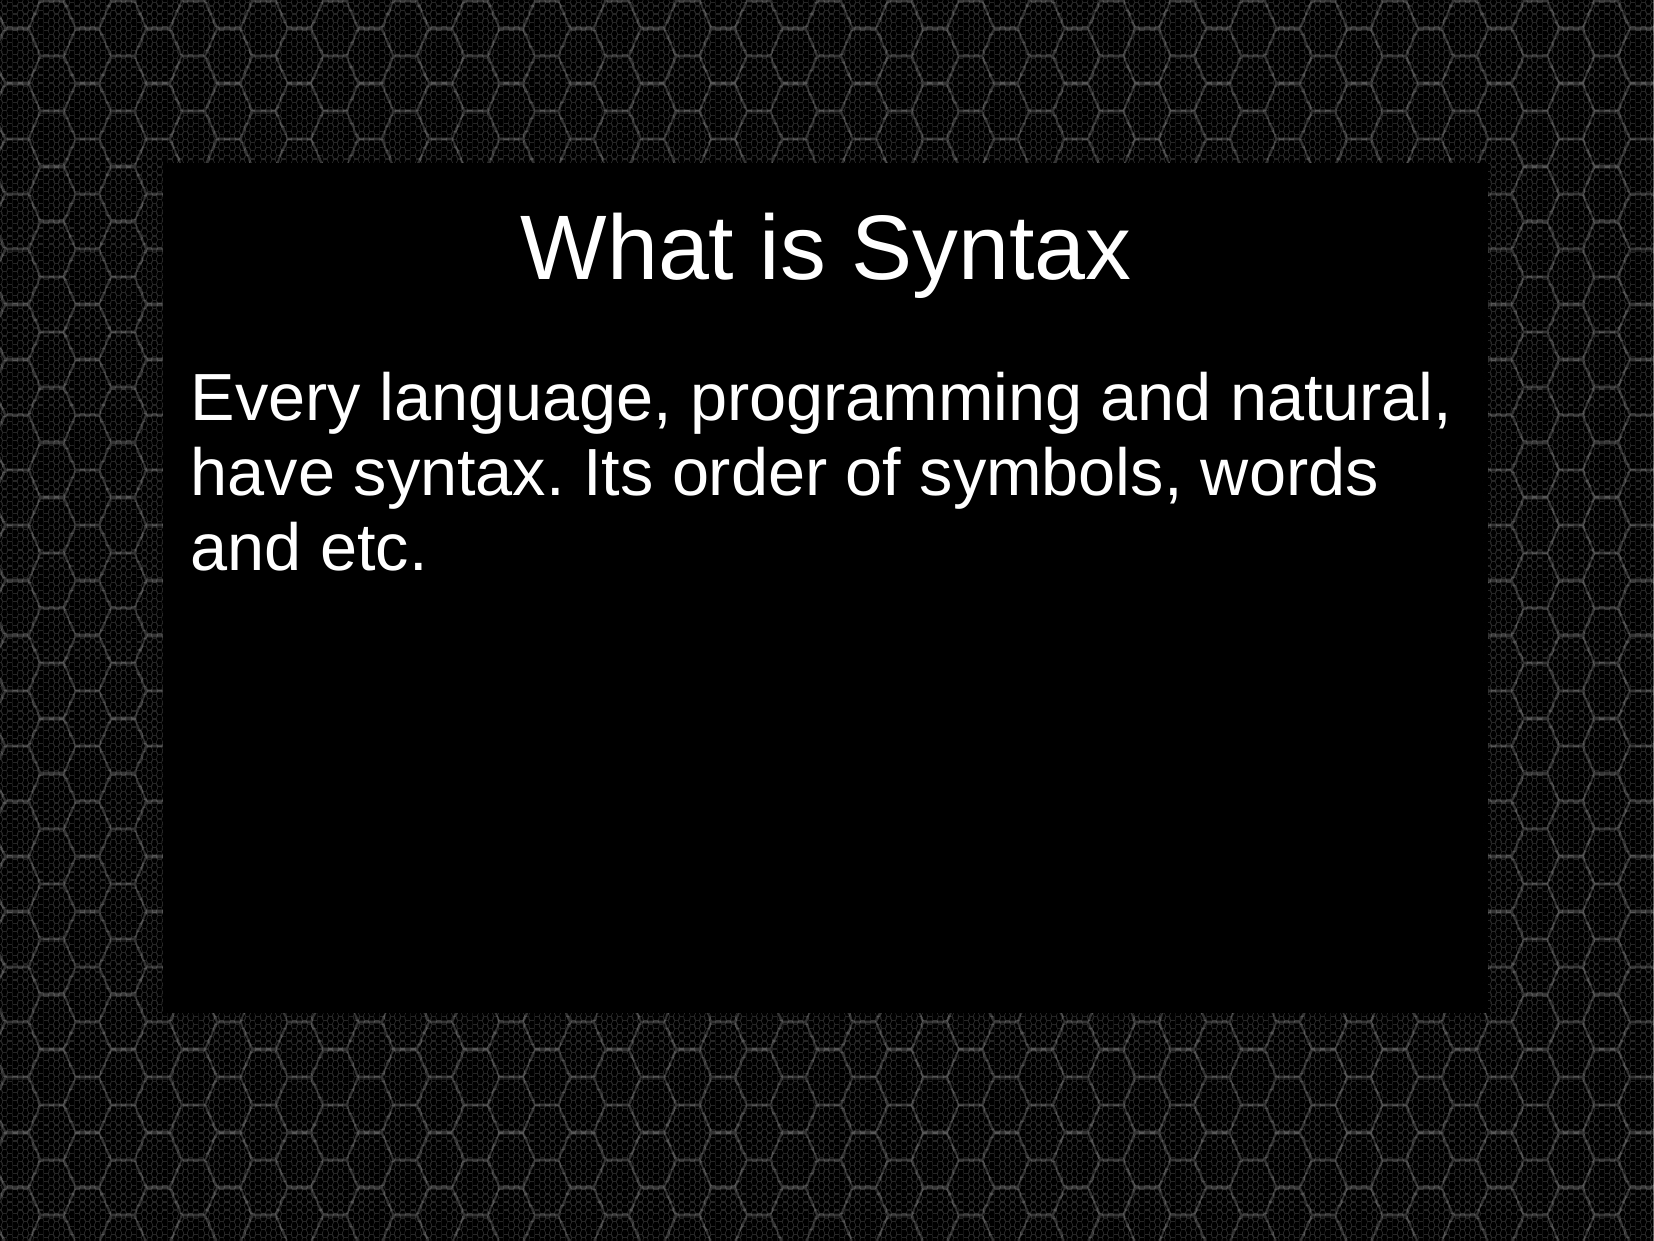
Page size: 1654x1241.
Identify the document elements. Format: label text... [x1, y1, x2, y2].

title What is Syntax [82, 165, 1571, 331]
list Every language, programming and natural, have syntax. Its order of symbols, words and etc. [120, 360, 1501, 1010]
picture [0, 0, 1654, 1241]
